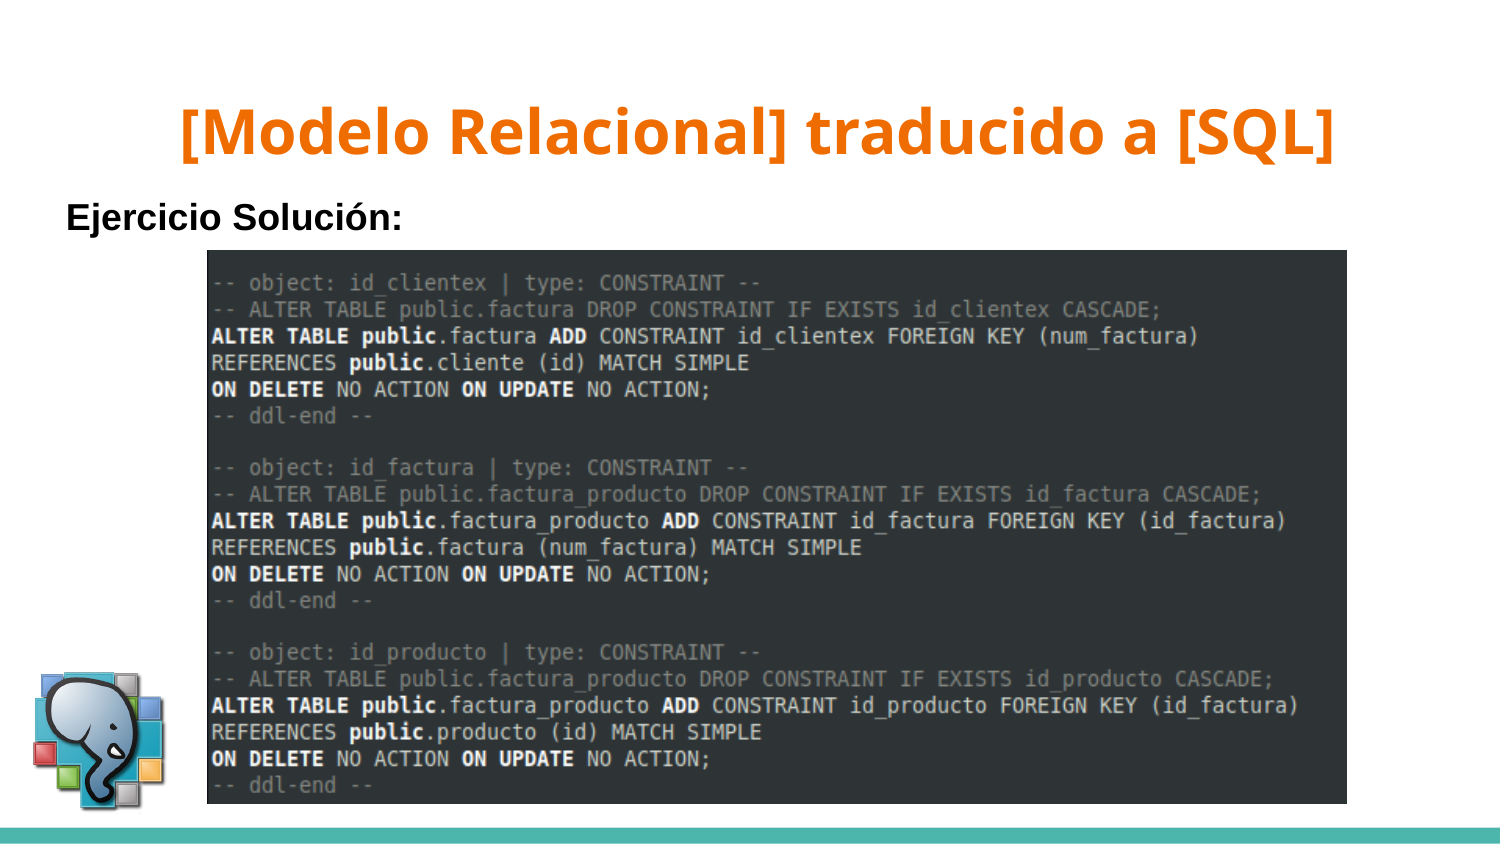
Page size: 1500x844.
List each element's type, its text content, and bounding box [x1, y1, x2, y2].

picture [0, 250, 1347, 815]
title [Modelo Relacional] traducido a [SQL] [51, 72, 1449, 189]
text_box Ejercicio Solución: [51, 189, 697, 246]
